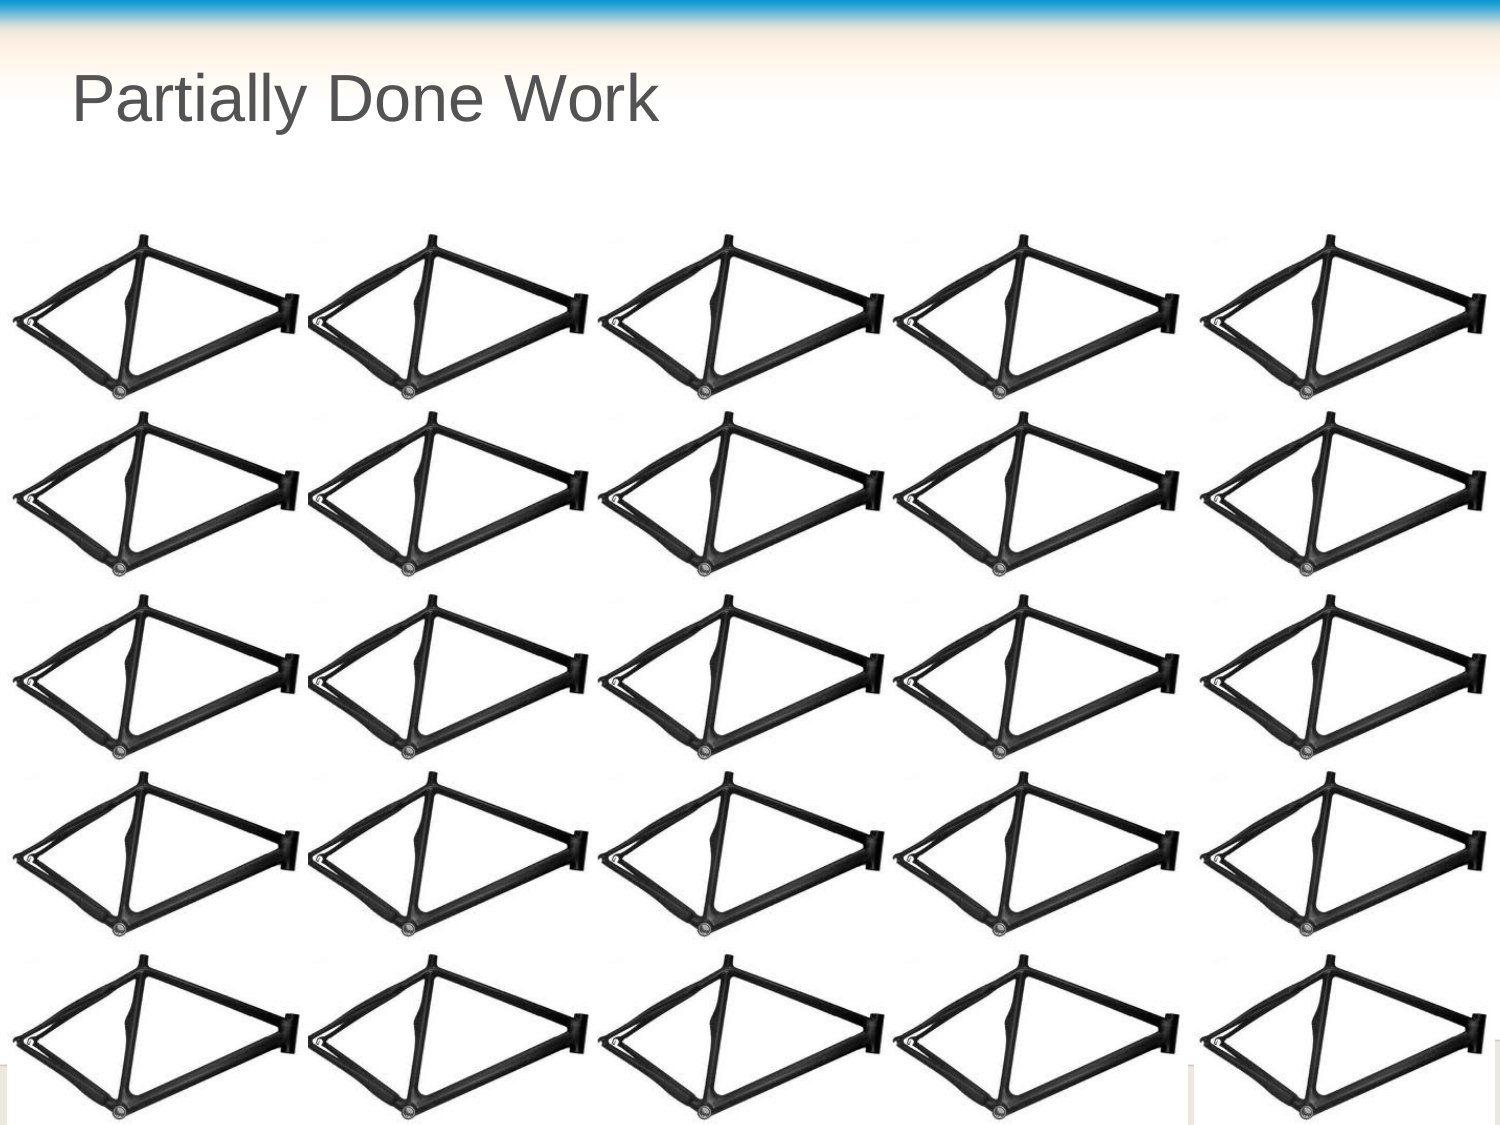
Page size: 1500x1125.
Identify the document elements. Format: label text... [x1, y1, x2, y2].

picture [0, 3, 1500, 1125]
title Partially Done Work [56, 12, 1438, 177]
